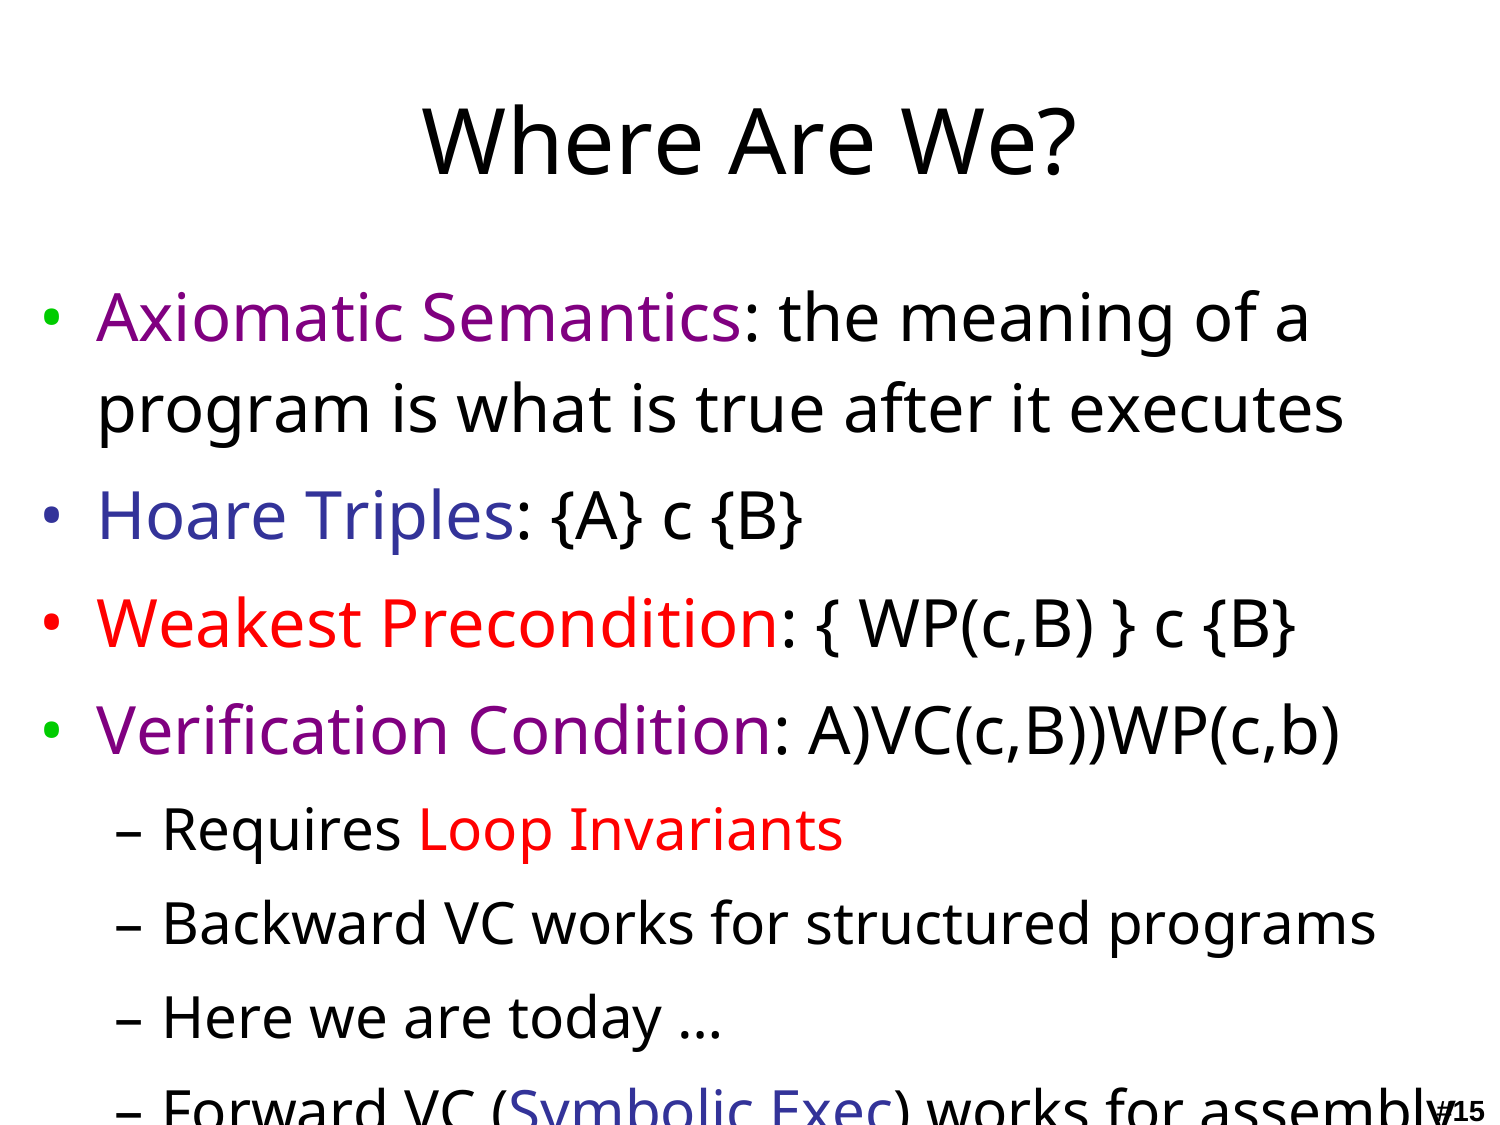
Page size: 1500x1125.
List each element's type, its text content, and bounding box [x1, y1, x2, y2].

title Where Are We? [24, 45, 1476, 233]
list Axiomatic Semantics: the meaning of a program is what is true after it executes Hoare Triples: {A} c {B} Weakest Precondition: { WP(c,B) } c {B} Verification Condition: A)VC(c,B))WP(c,b) Requires Loop Invariants Backward VC works for structured programs Here we are today … Forward VC (Symbolic Exec) works for assembly [24, 262, 1476, 1101]
